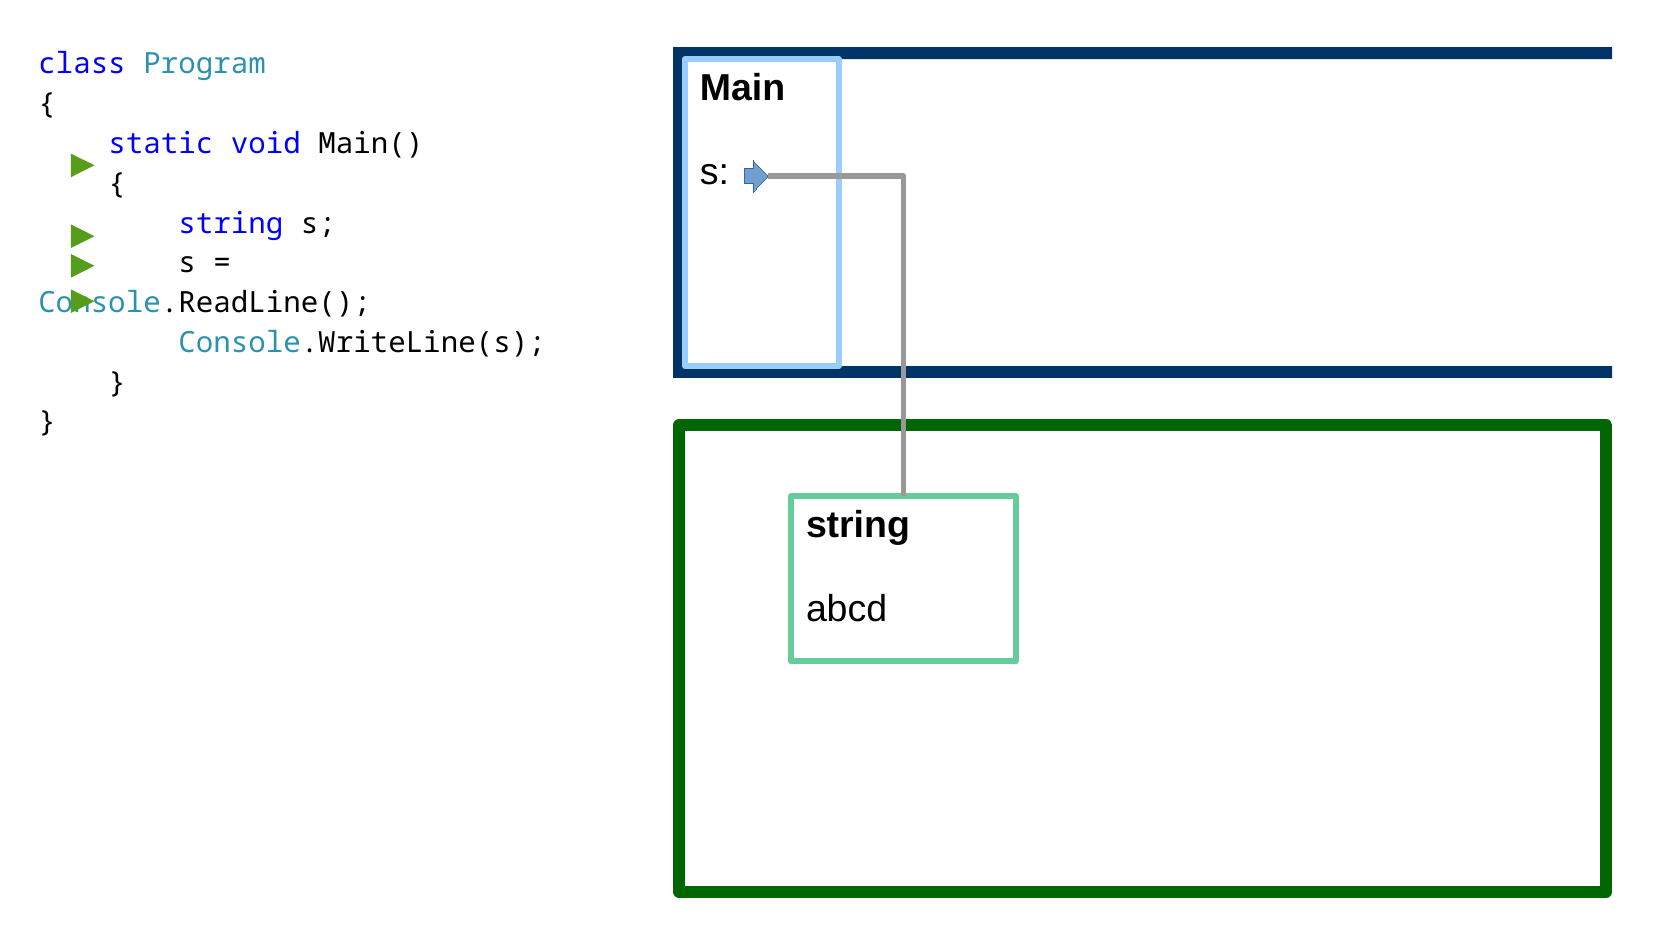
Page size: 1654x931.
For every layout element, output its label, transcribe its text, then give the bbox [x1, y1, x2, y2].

text_box [70, 153, 95, 178]
text_box [70, 253, 95, 278]
text_box class Program { static void Main() { string s; s = Console.ReadLine(); Console.WriteLine(s); } } [23, 35, 579, 428]
text_box [906, 366, 1613, 378]
text_box Main s: [685, 59, 839, 242]
text_box [744, 160, 768, 193]
text_box [673, 47, 1613, 378]
text_box [70, 289, 95, 314]
text_box [70, 224, 95, 249]
text_box string abcd [791, 496, 1016, 637]
